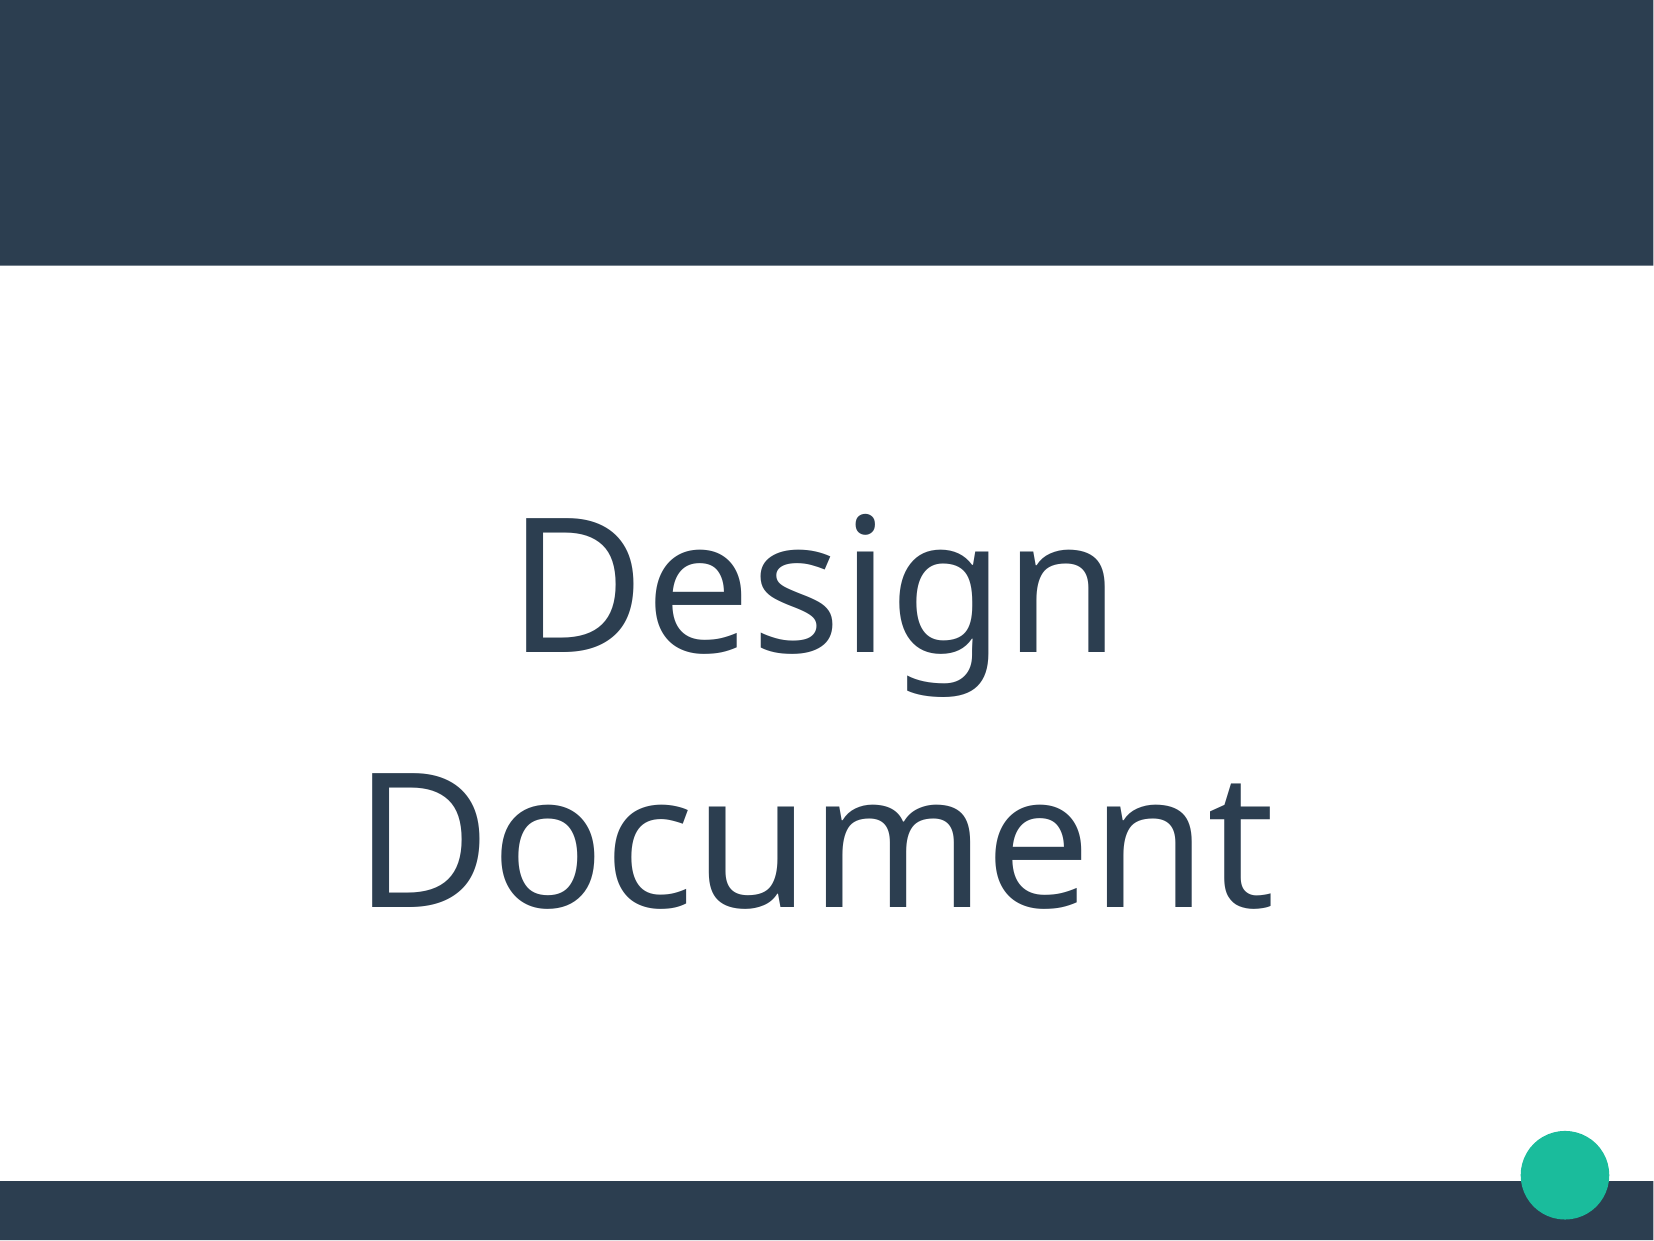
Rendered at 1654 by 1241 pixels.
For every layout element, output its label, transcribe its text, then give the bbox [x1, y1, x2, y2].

subtitle Design Document [47, 342, 1583, 1072]
